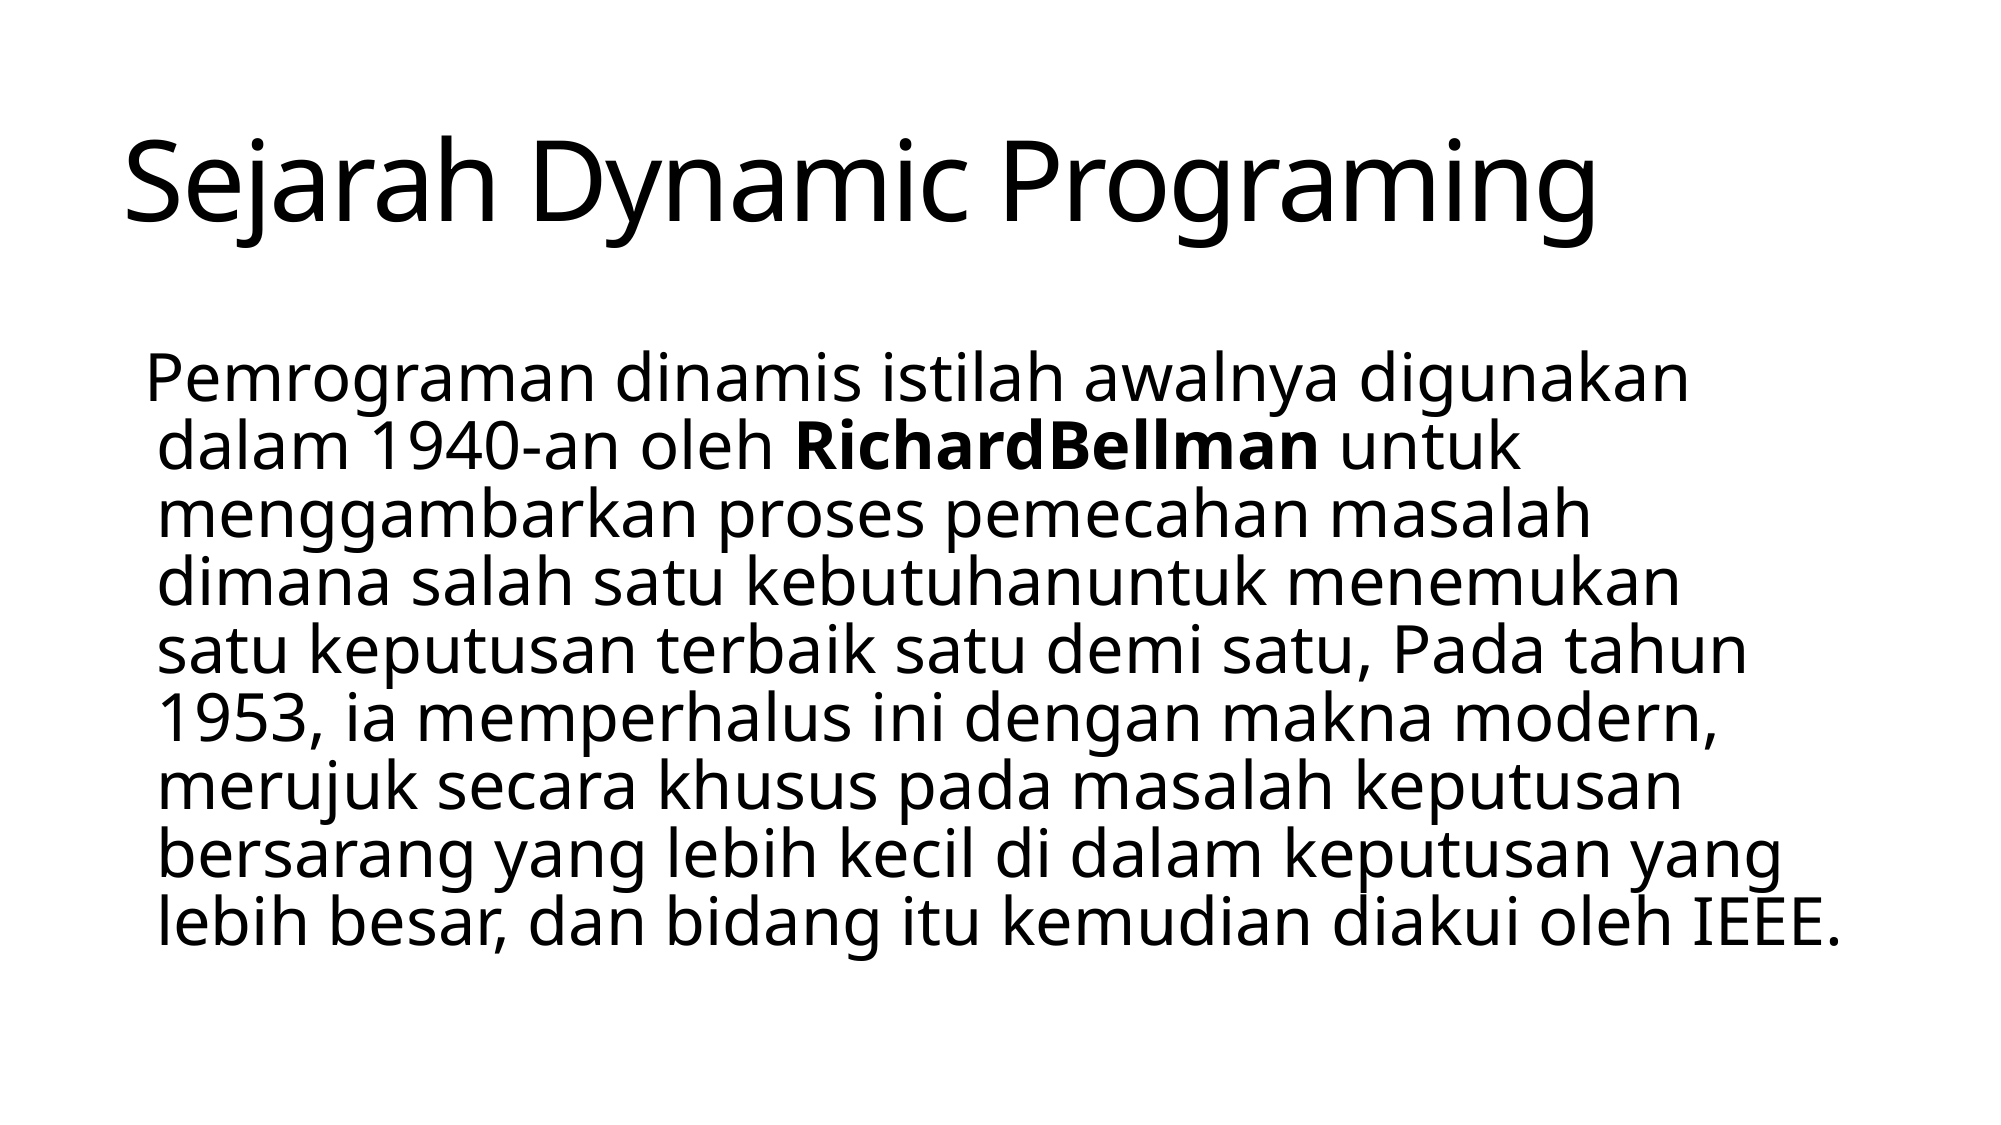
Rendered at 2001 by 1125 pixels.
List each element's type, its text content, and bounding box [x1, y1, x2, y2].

title Sejarah Dynamic Programing [107, 81, 1876, 294]
list Pemrograman dinamis istilah awalnya digunakan dalam 1940-an oleh RichardBellman untuk menggambarkan proses pemecahan masalah dimana salah satu kebutuhanuntuk menemukan satu keputusan terbaik satu demi satu, Pada tahun 1953, ia memperhalus ini dengan makna modern, merujuk secara khusus pada masalah keputusan bersarang yang lebih kecil di dalam keputusan yang lebih besar, dan bidang itu kemudian diakui oleh IEEE. [110, 339, 1876, 999]
